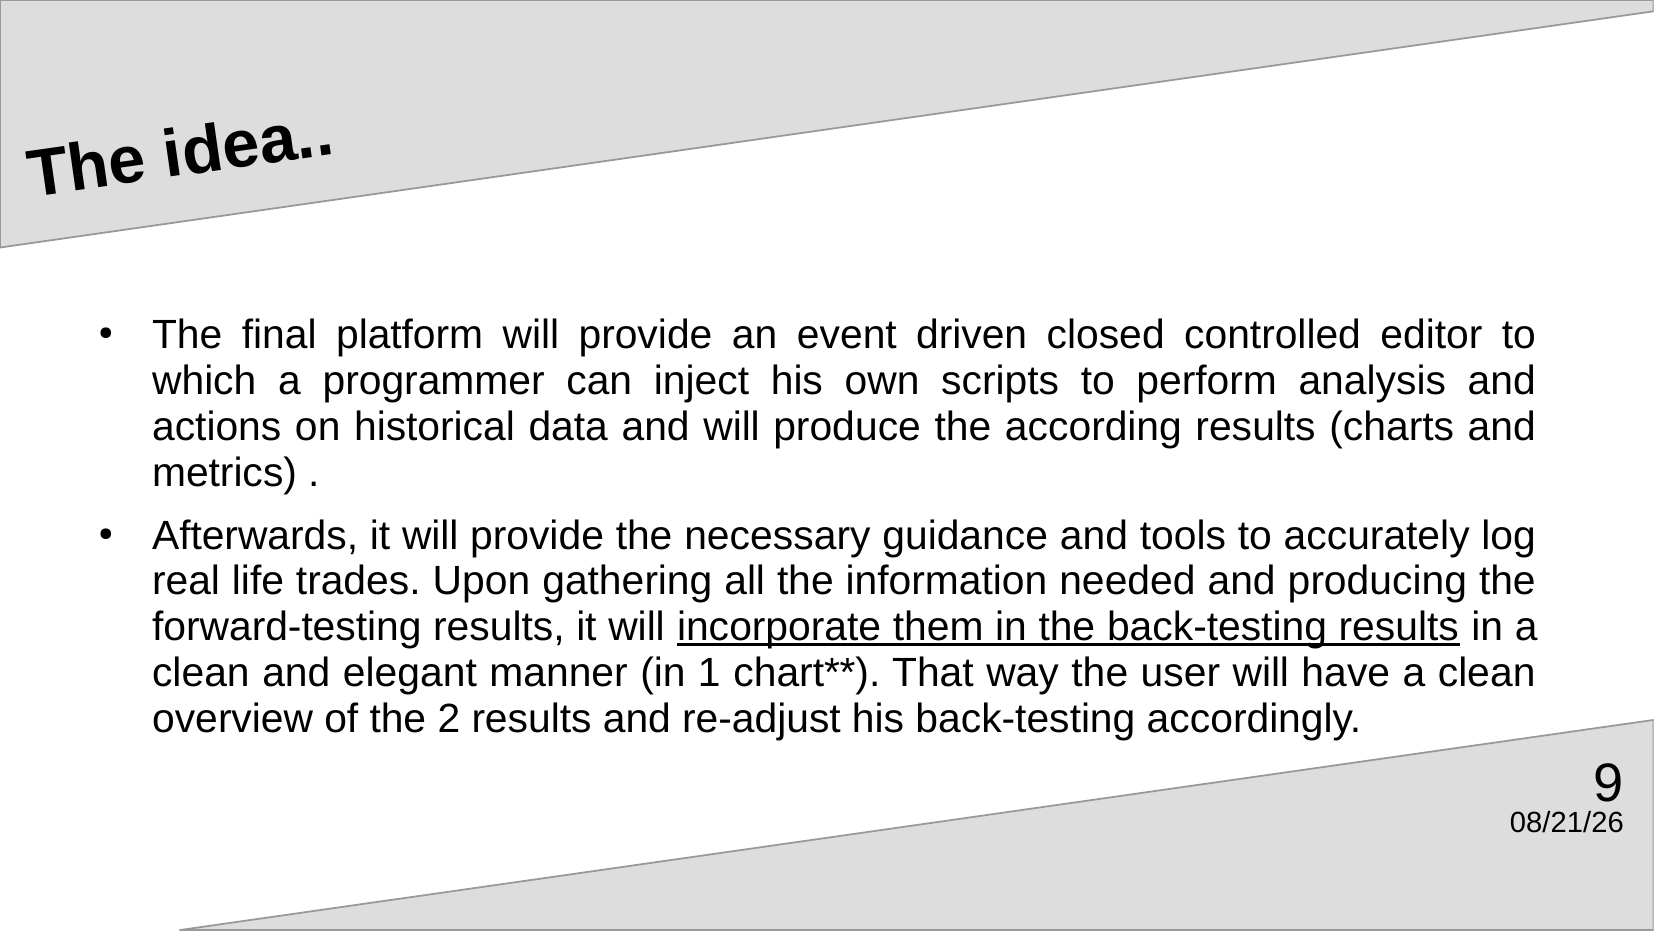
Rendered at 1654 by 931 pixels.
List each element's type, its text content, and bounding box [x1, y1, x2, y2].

list The final platform will provide an event driven closed controlled editor to which a programmer can inject his own scripts to perform analysis and actions on historical data and will produce the according results (charts and metrics) . Afterwards, it will provide the necessary guidance and tools to accurately log real life trades. Upon gathering all the information needed and producing the forward-testing results, it will incorporate them in the back-testing results in a clean and elegant manner (in 1 chart**). That way the user will have a clean overview of the 2 results and re-adjust his back-testing accordingly. [82, 248, 1538, 789]
title The idea.. [16, 0, 1501, 252]
